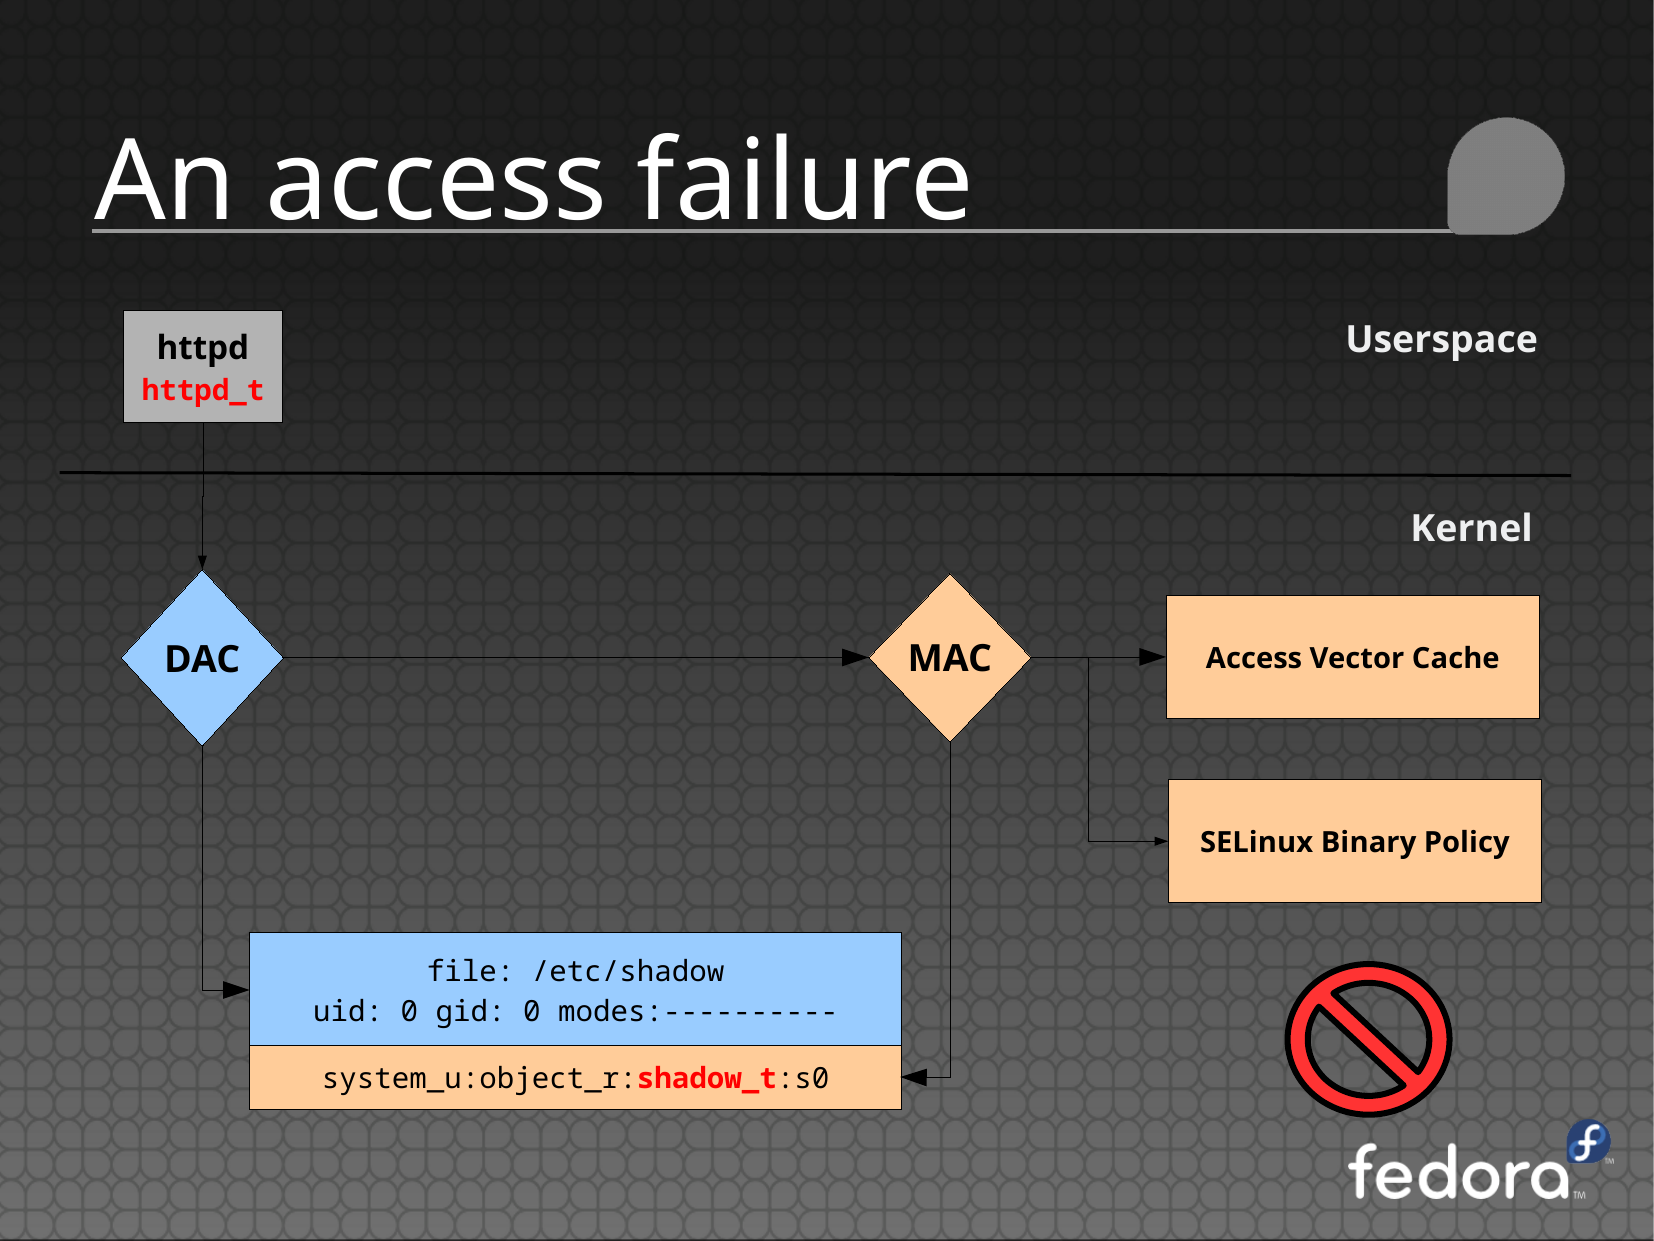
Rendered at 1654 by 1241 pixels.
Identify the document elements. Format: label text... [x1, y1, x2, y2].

text_box httpd httpd_t [123, 310, 283, 423]
text_box Kernel [1395, 493, 1563, 553]
title An access failure [94, 100, 1500, 251]
text_box [1287, 964, 1450, 1115]
text_box system_u:object_r:shadow_t:s0 [249, 1045, 902, 1110]
picture [0, 0, 1654, 1241]
text_box Userspace [1330, 304, 1580, 364]
text_box MAC [869, 573, 1031, 742]
text_box file: /etc/shadow uid: 0 gid: 0 modes:---------- [249, 932, 902, 1045]
text_box DAC [121, 569, 284, 746]
text_box Access Vector Cache [1166, 595, 1540, 719]
text_box SELinux Binary Policy [1168, 779, 1542, 903]
